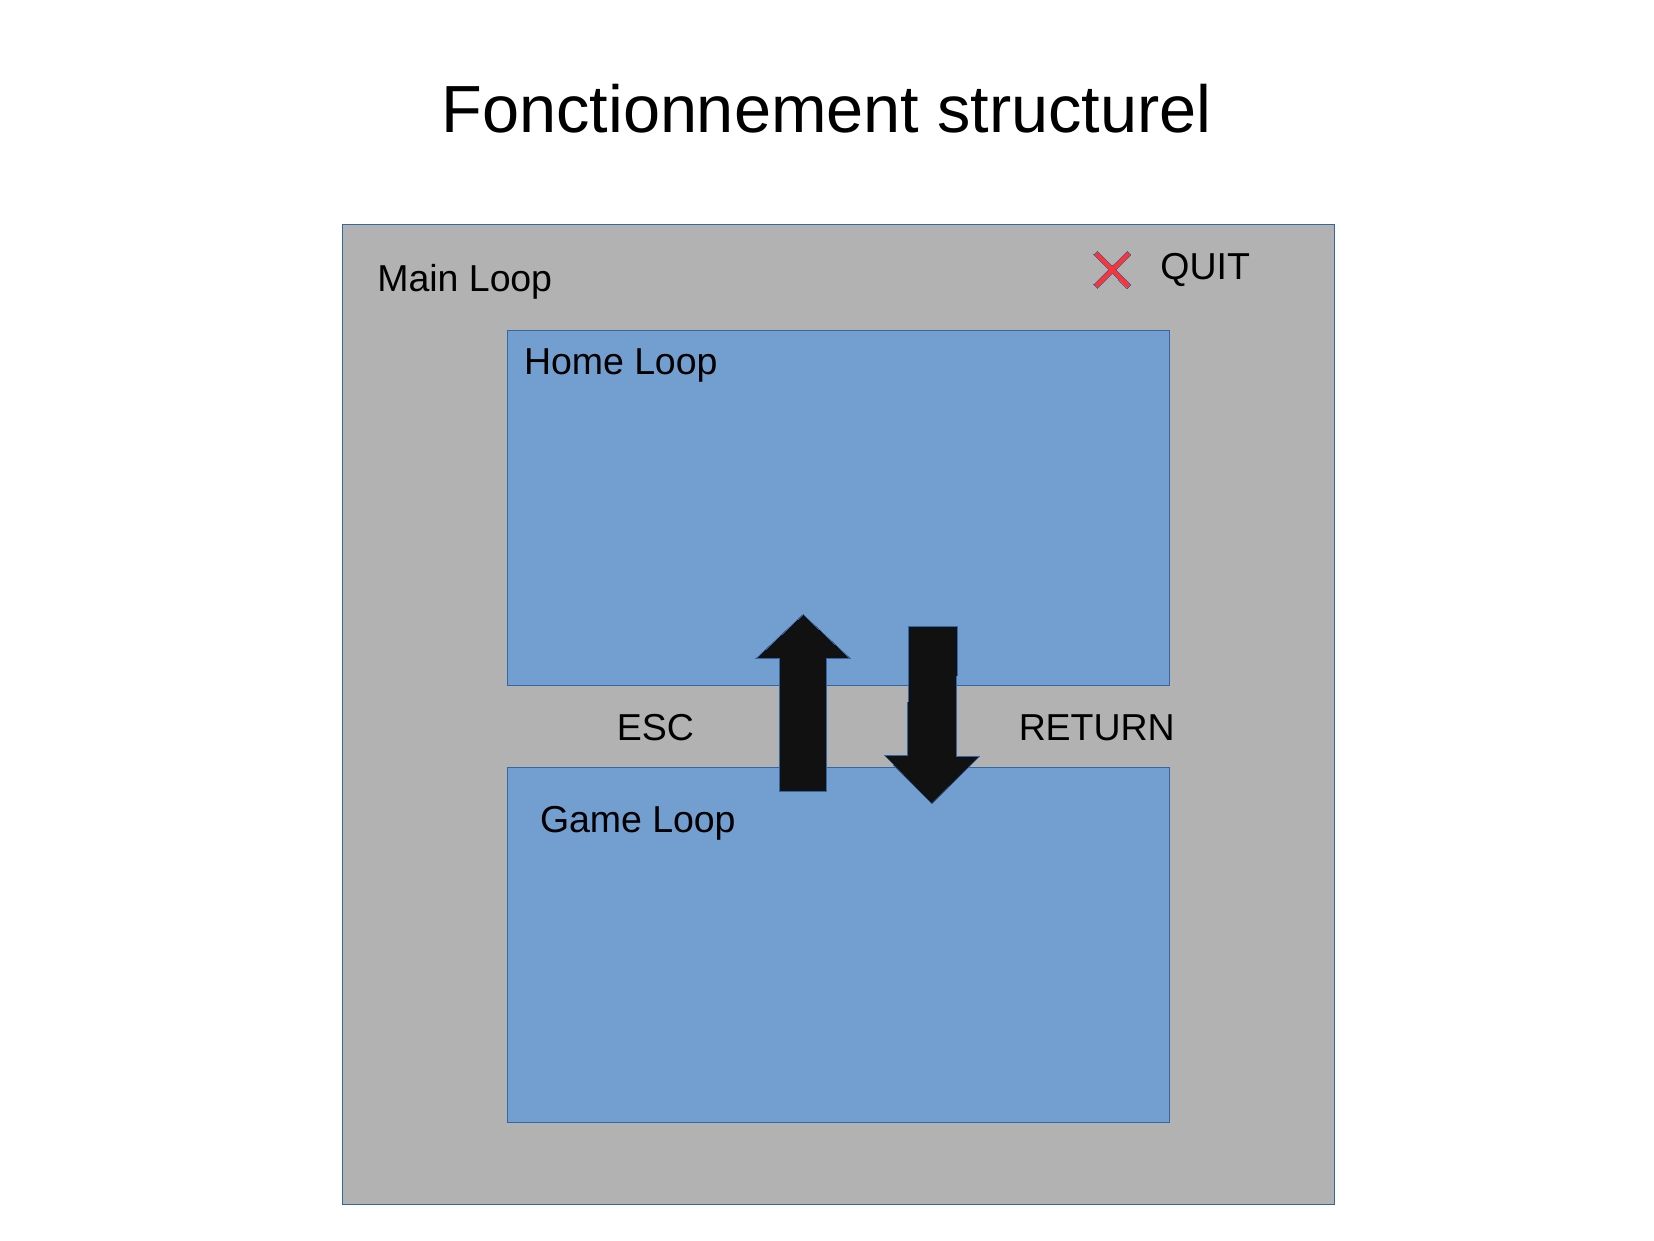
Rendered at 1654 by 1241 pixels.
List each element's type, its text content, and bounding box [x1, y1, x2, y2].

title Fonctionnement structurel [82, 5, 1571, 213]
text_box QUIT [1145, 238, 1266, 296]
text_box Home Loop [509, 332, 733, 390]
text_box Game Loop [507, 791, 768, 851]
text_box ESC [602, 699, 709, 756]
text_box [342, 224, 1335, 1205]
text_box Main Loop [362, 250, 567, 308]
text_box RETURN [1003, 699, 1190, 756]
